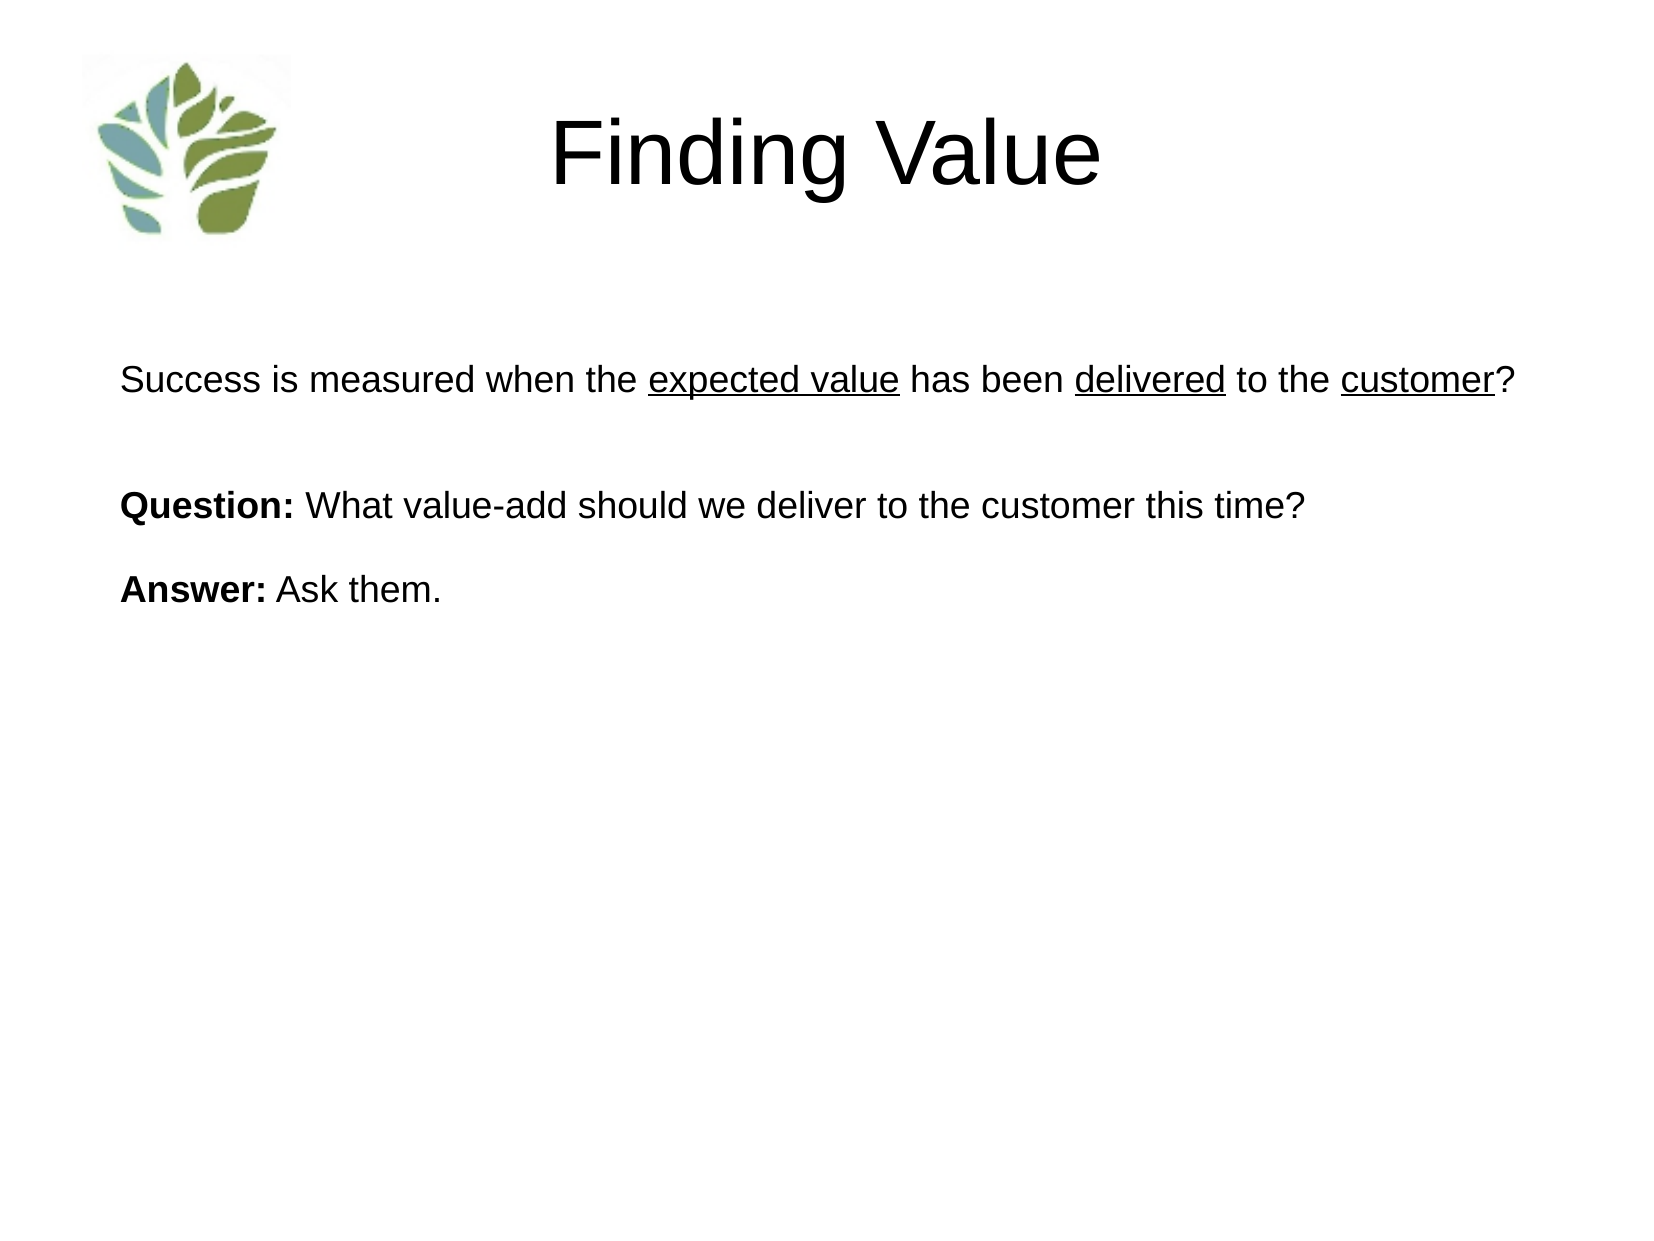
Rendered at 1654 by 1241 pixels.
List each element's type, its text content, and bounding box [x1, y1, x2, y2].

picture [82, 49, 291, 258]
text_box Success is measured when the expected value has been delivered to the customer? Question: What value-add should we deliver to the customer this time? Answer: Ask them. [105, 350, 1546, 621]
title Finding Value [291, 49, 1571, 257]
